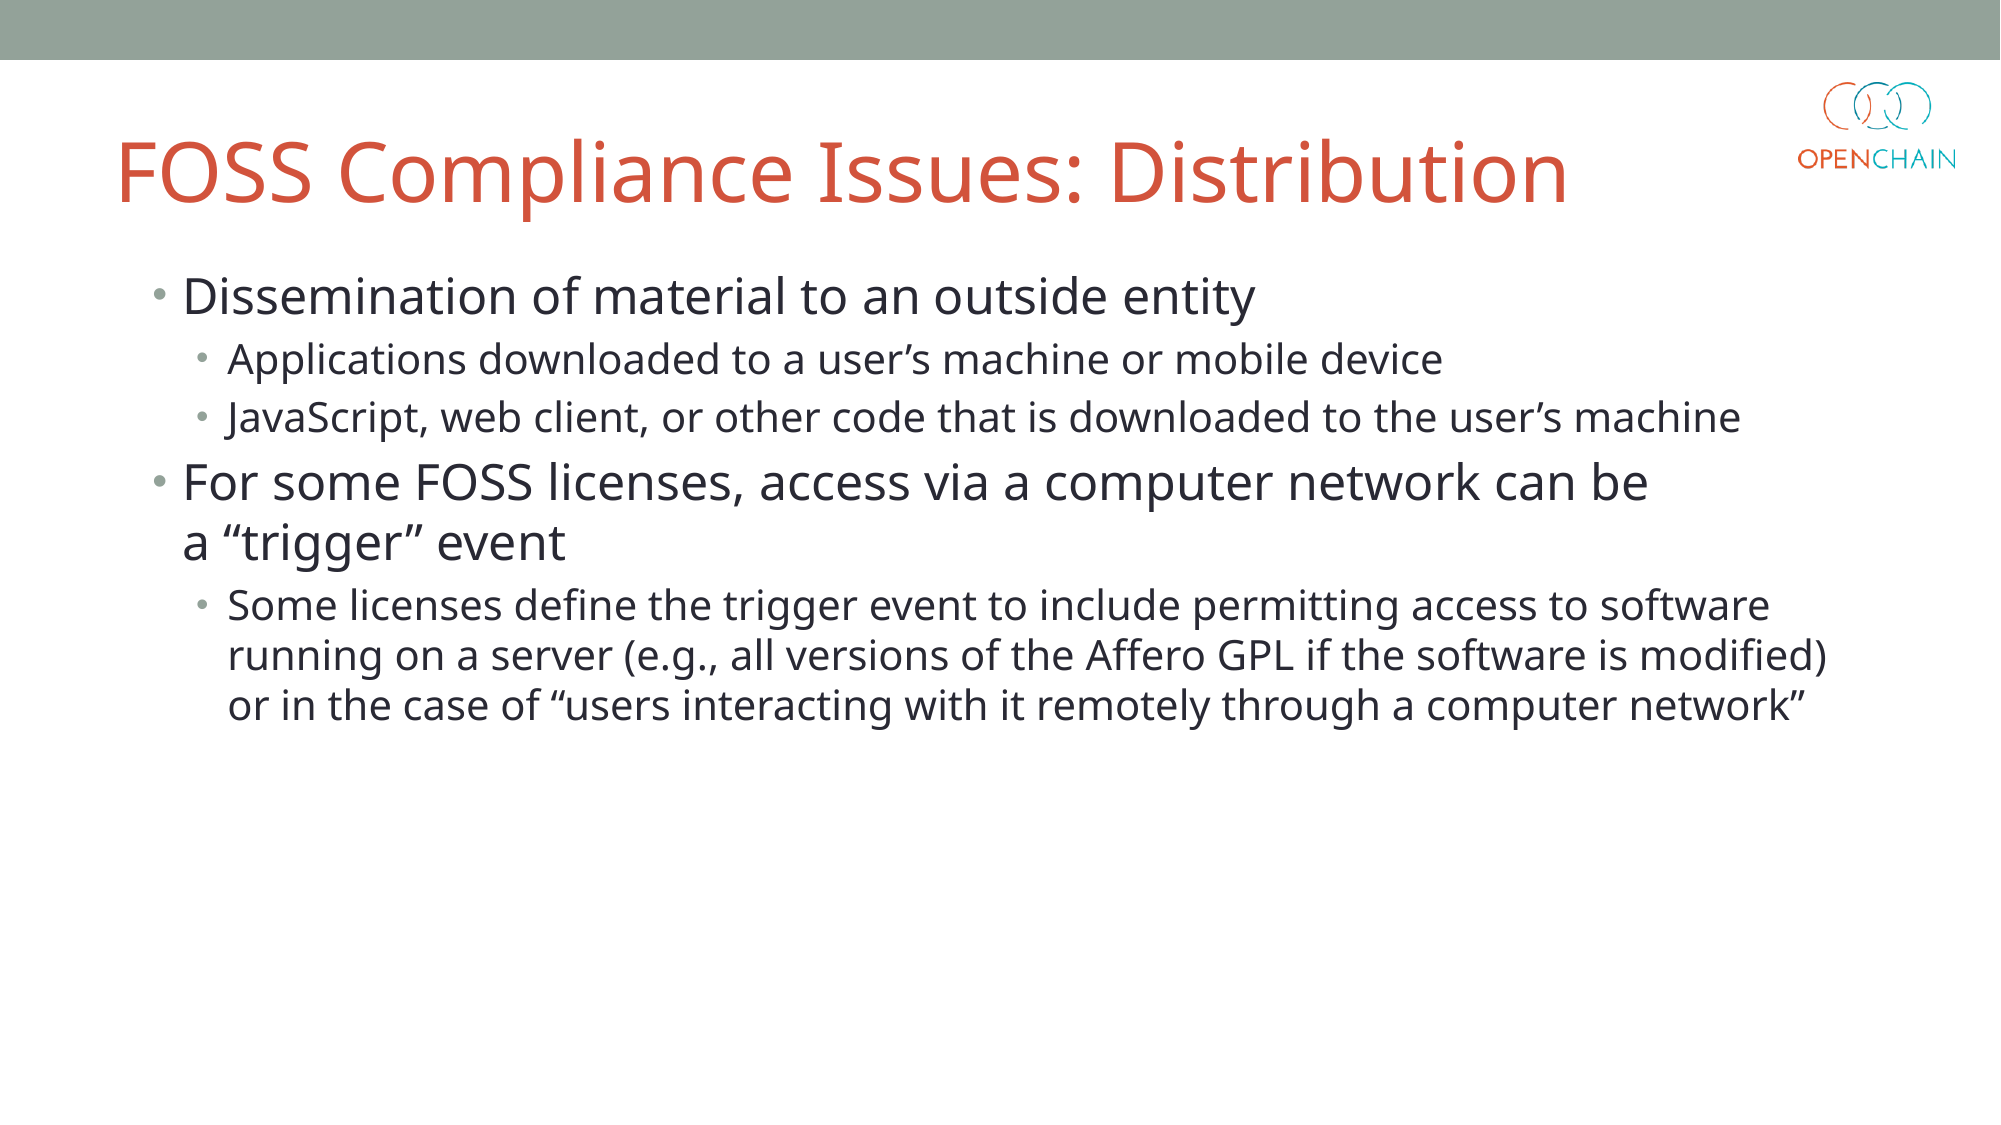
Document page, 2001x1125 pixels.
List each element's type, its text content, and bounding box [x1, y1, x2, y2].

text_box Dissemination of material to an outside entity Applications downloaded to a user’s machine or mobile device JavaScript, web client, or other code that is downloaded to the user’s machine For some FOSS licenses, access via a computer network can be a “trigger” event Some licenses define the trigger event to include permitting access to software running on a server (e.g., all versions of the Affero GPL if the software is modified) or in the case of “users interacting with it remotely through a computer network” [137, 256, 1863, 1059]
text_box FOSS Compliance Issues: Distribution [99, 87, 1900, 250]
picture [1798, 82, 1955, 169]
